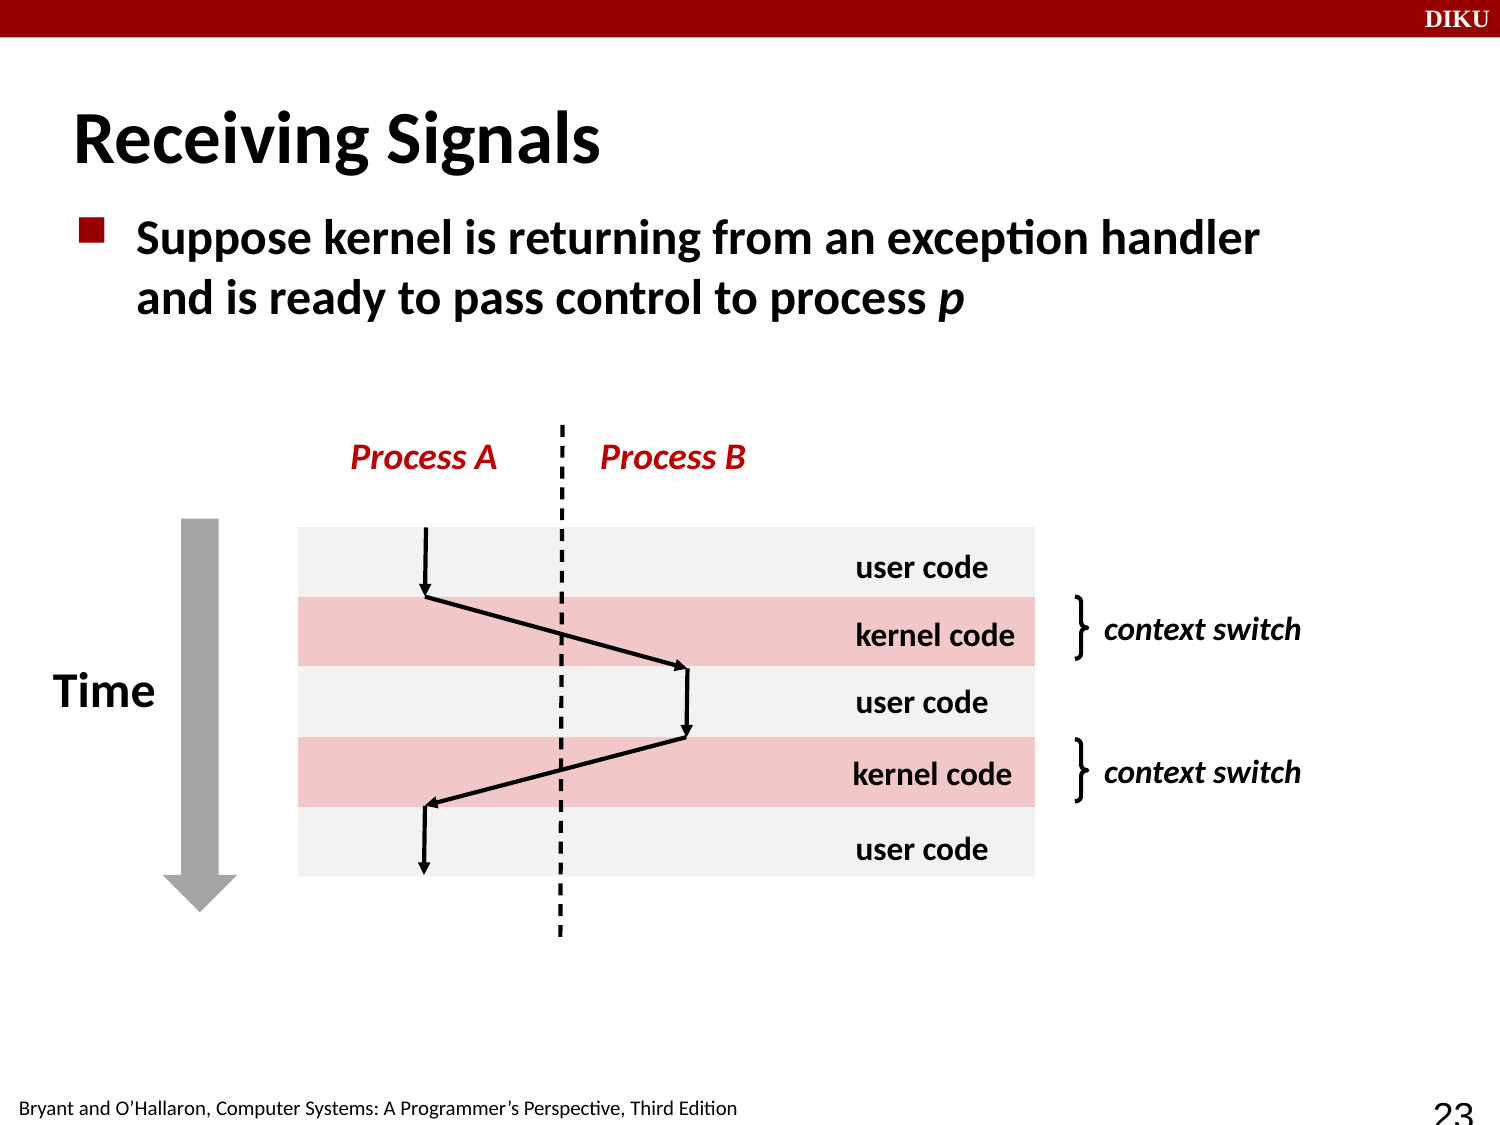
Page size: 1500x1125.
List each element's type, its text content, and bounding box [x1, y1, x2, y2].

text_box Suppose kernel is returning from an exception handler and is ready to pass control to process p [65, 196, 1361, 375]
text_box context switch [1089, 600, 1317, 655]
text_box [297, 526, 1036, 877]
text_box context switch [1089, 742, 1317, 798]
text_box Time [38, 649, 171, 725]
text_box user code [840, 673, 1004, 728]
text_box [162, 518, 238, 913]
text_box user code [840, 537, 1004, 593]
text_box Process A [335, 424, 513, 485]
text_box kernel code [837, 744, 1028, 800]
text_box user code [840, 819, 1004, 875]
text_box Receiving Signals [58, 71, 1304, 197]
text_box kernel code [840, 605, 1031, 661]
text_box Process B [585, 424, 761, 485]
